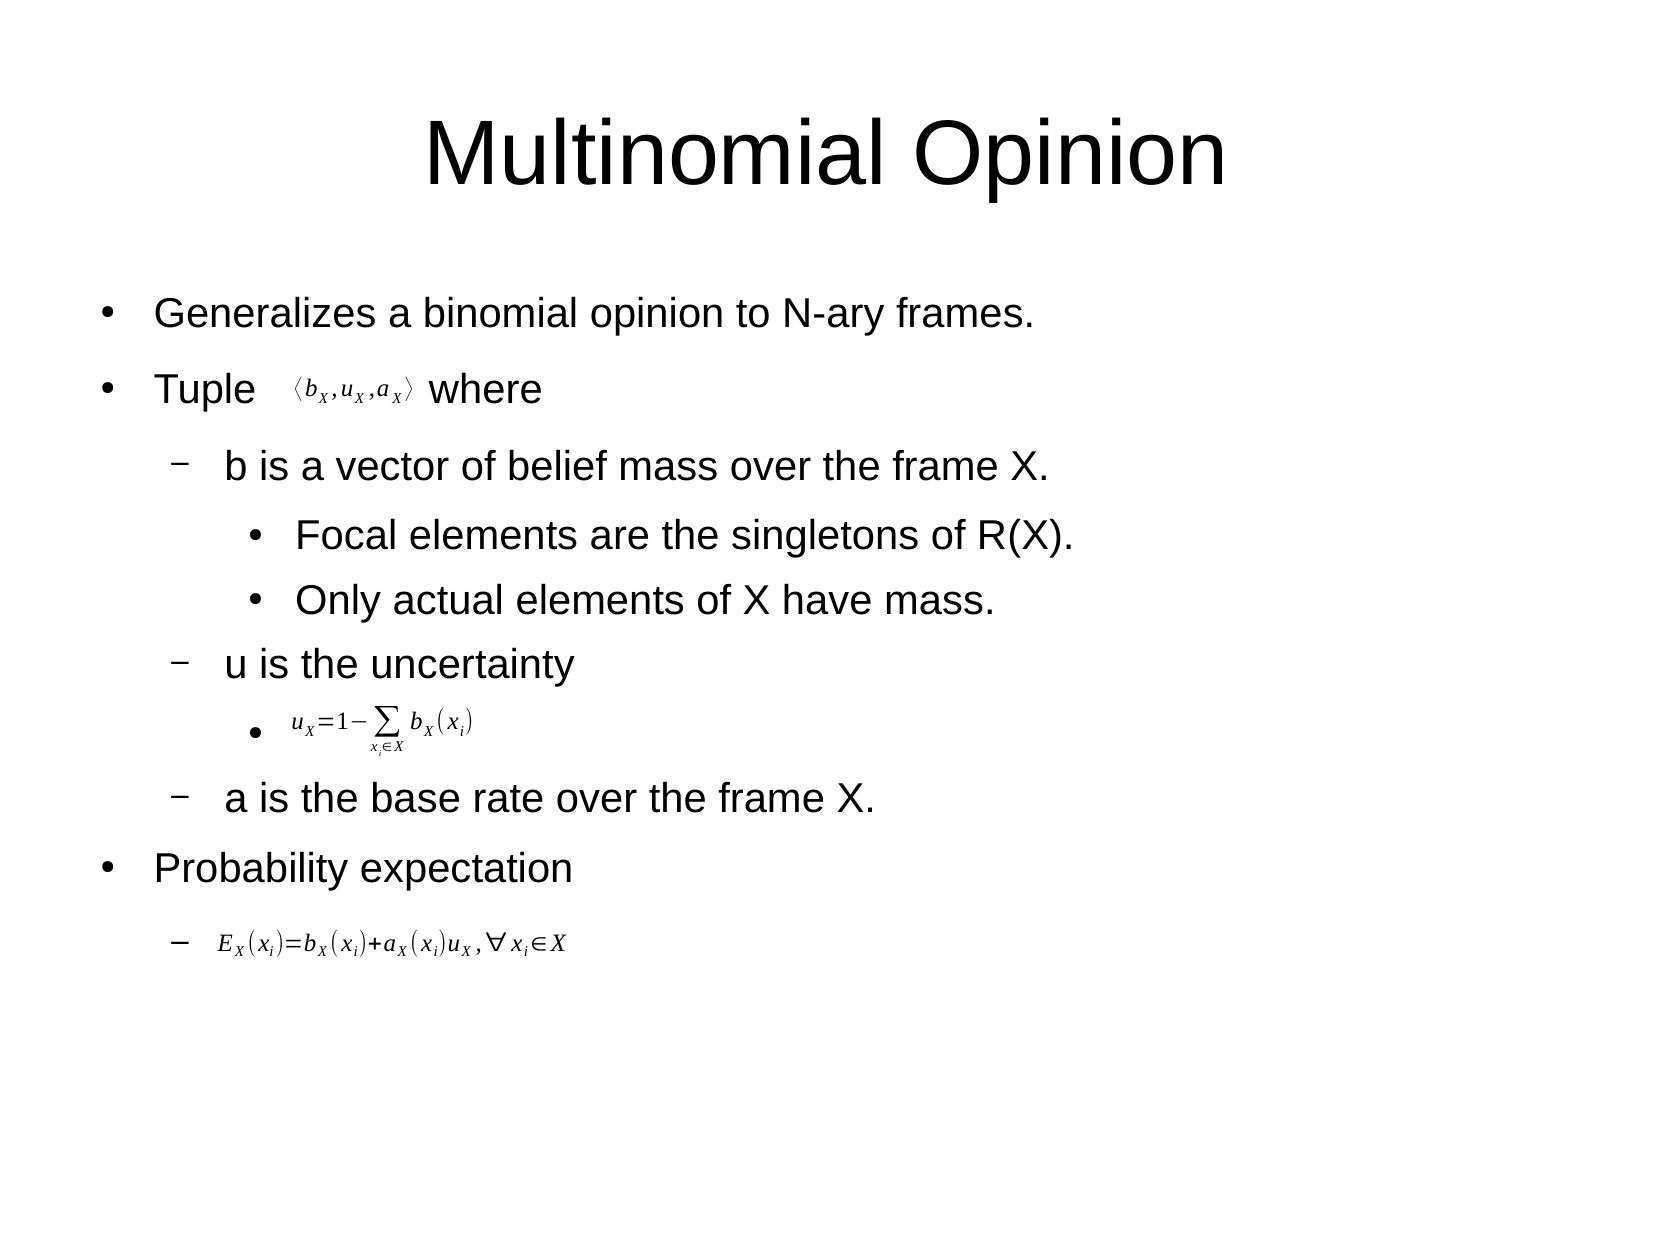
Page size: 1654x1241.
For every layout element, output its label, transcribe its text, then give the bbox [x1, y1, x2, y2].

title Multinomial Opinion [82, 49, 1571, 257]
chart [285, 705, 479, 758]
chart [210, 927, 574, 961]
chart [287, 375, 419, 407]
list Generalizes a binomial opinion to N-ary frames. Tuple where b is a vector of belief mass over the frame X. Focal elements are the singletons of R(X). Only actual elements of X have mass. u is the uncertainty a is the base rate over the frame X. Probability expectation [82, 290, 1571, 1010]
